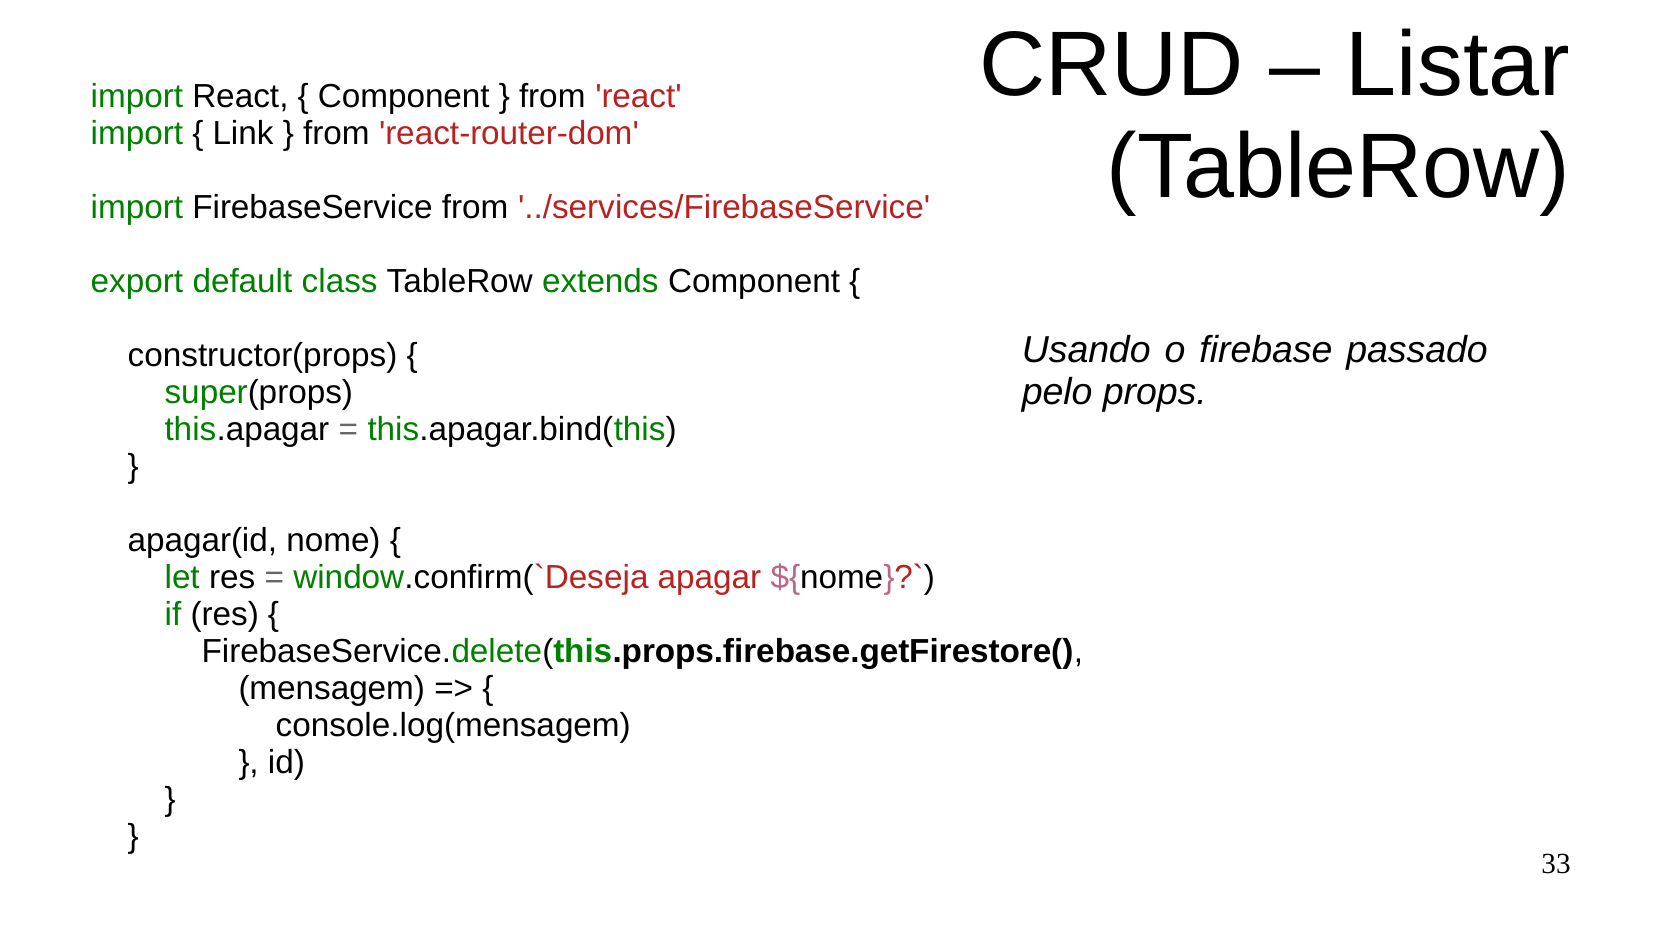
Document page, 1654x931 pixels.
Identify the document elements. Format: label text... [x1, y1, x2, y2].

text_box Usando o firebase passado pelo props. [1007, 320, 1571, 462]
title CRUD – Listar (TableRow) [82, 12, 1571, 218]
text_box import React, { Component } from 'react' import { Link } from 'react-router-dom' import FirebaseService from '../services/FirebaseService' export default class TableRow extends Component { constructor(props) { super(props) this.apagar = this.apagar.bind(this) } apagar(id, nome) { let res = window.confirm(`Deseja apagar ${nome}?`) if (res) { FirebaseService.delete(this.props.firebase.getFirestore(), (mensagem) => { console.log(mensagem) }, id) } } [75, 69, 1286, 863]
